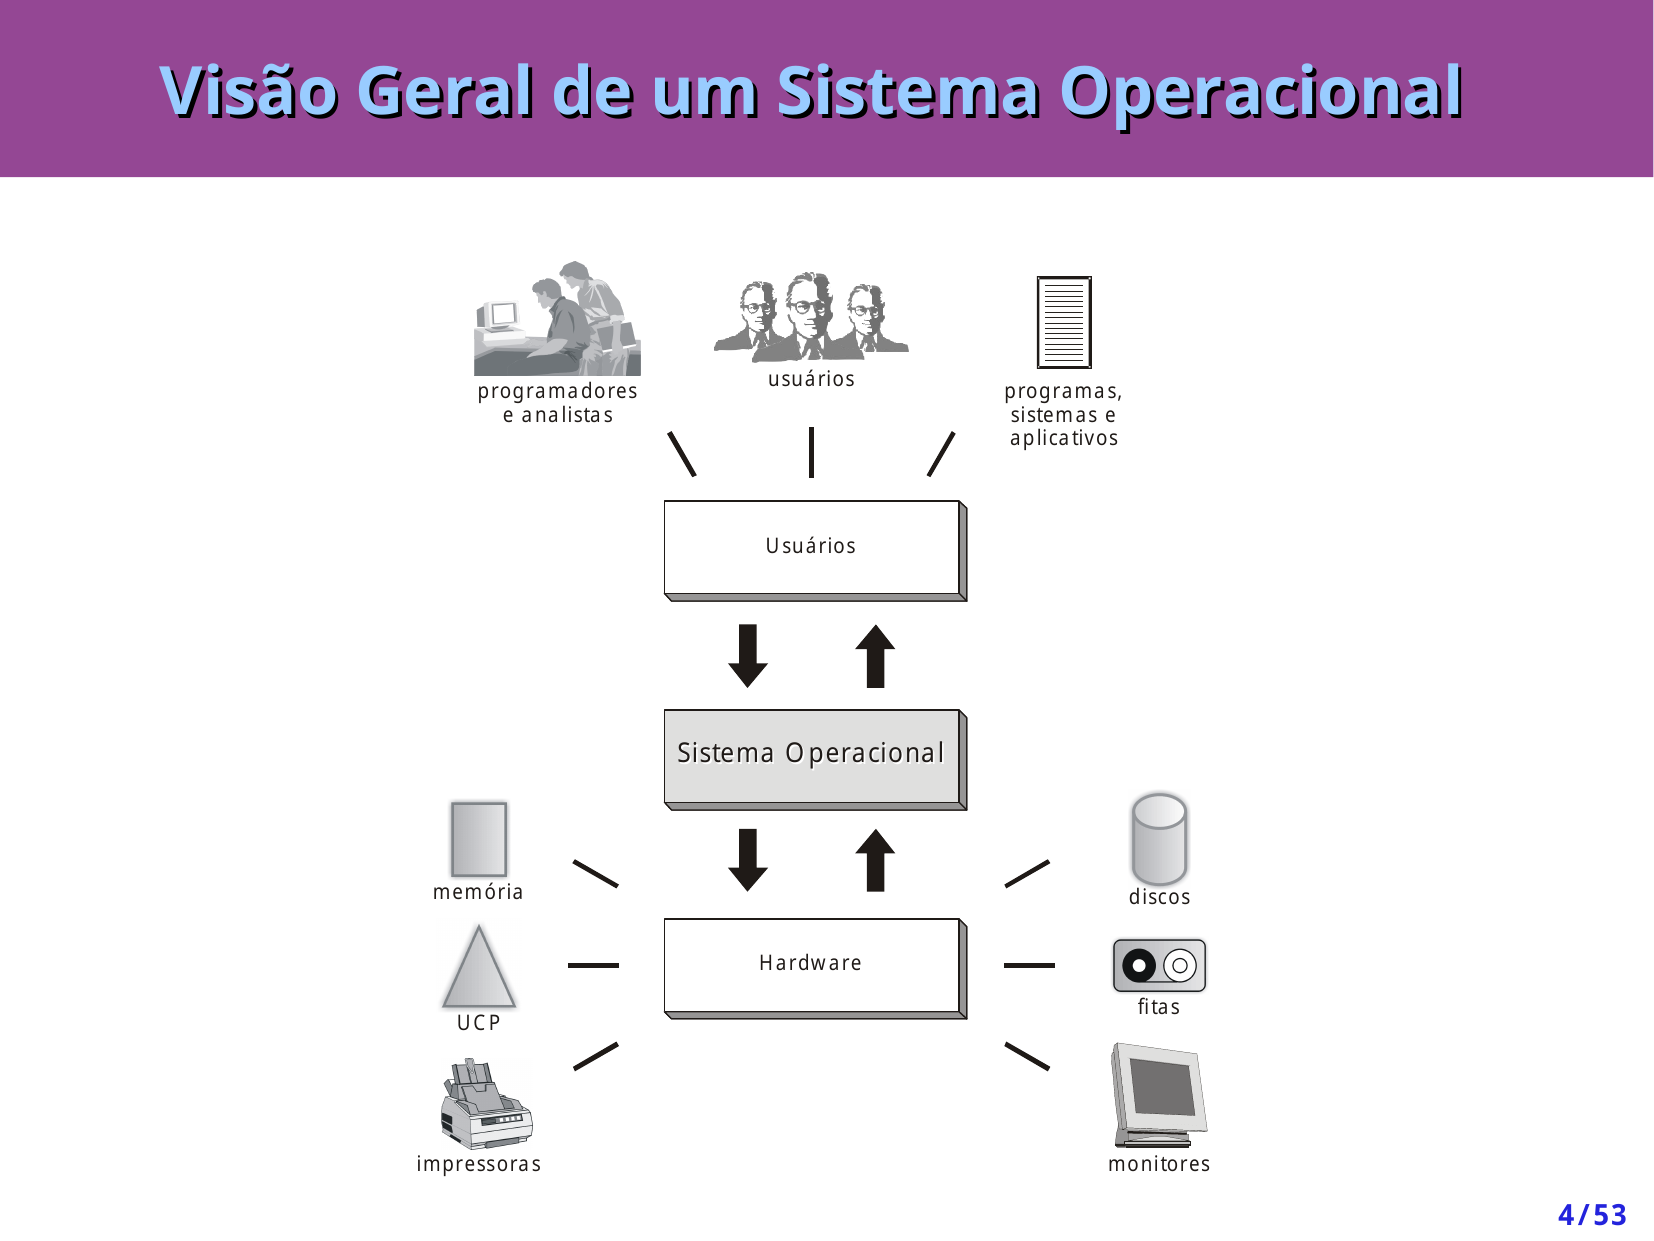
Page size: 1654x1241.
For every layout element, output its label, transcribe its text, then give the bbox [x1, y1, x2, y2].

chart [413, 257, 1214, 1180]
title Visão Geral de um Sistema Operacional [0, 0, 1654, 178]
